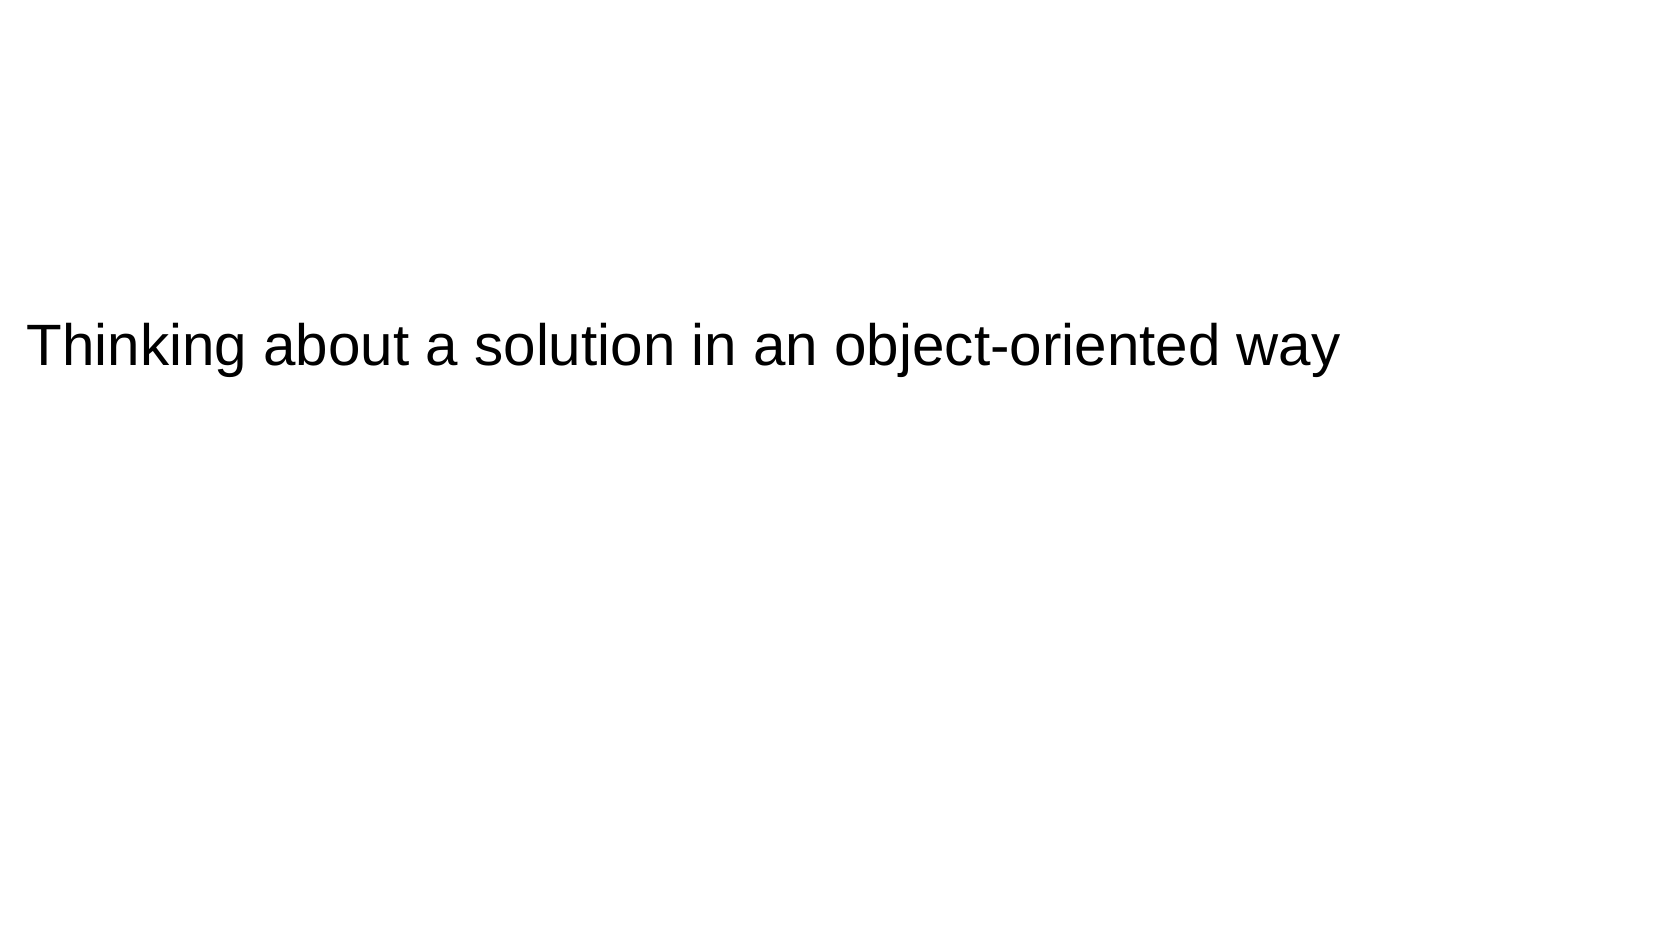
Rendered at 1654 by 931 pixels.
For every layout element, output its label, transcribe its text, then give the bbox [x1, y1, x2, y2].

text_box Thinking about a solution in an object-oriented way [11, 11, 1642, 386]
